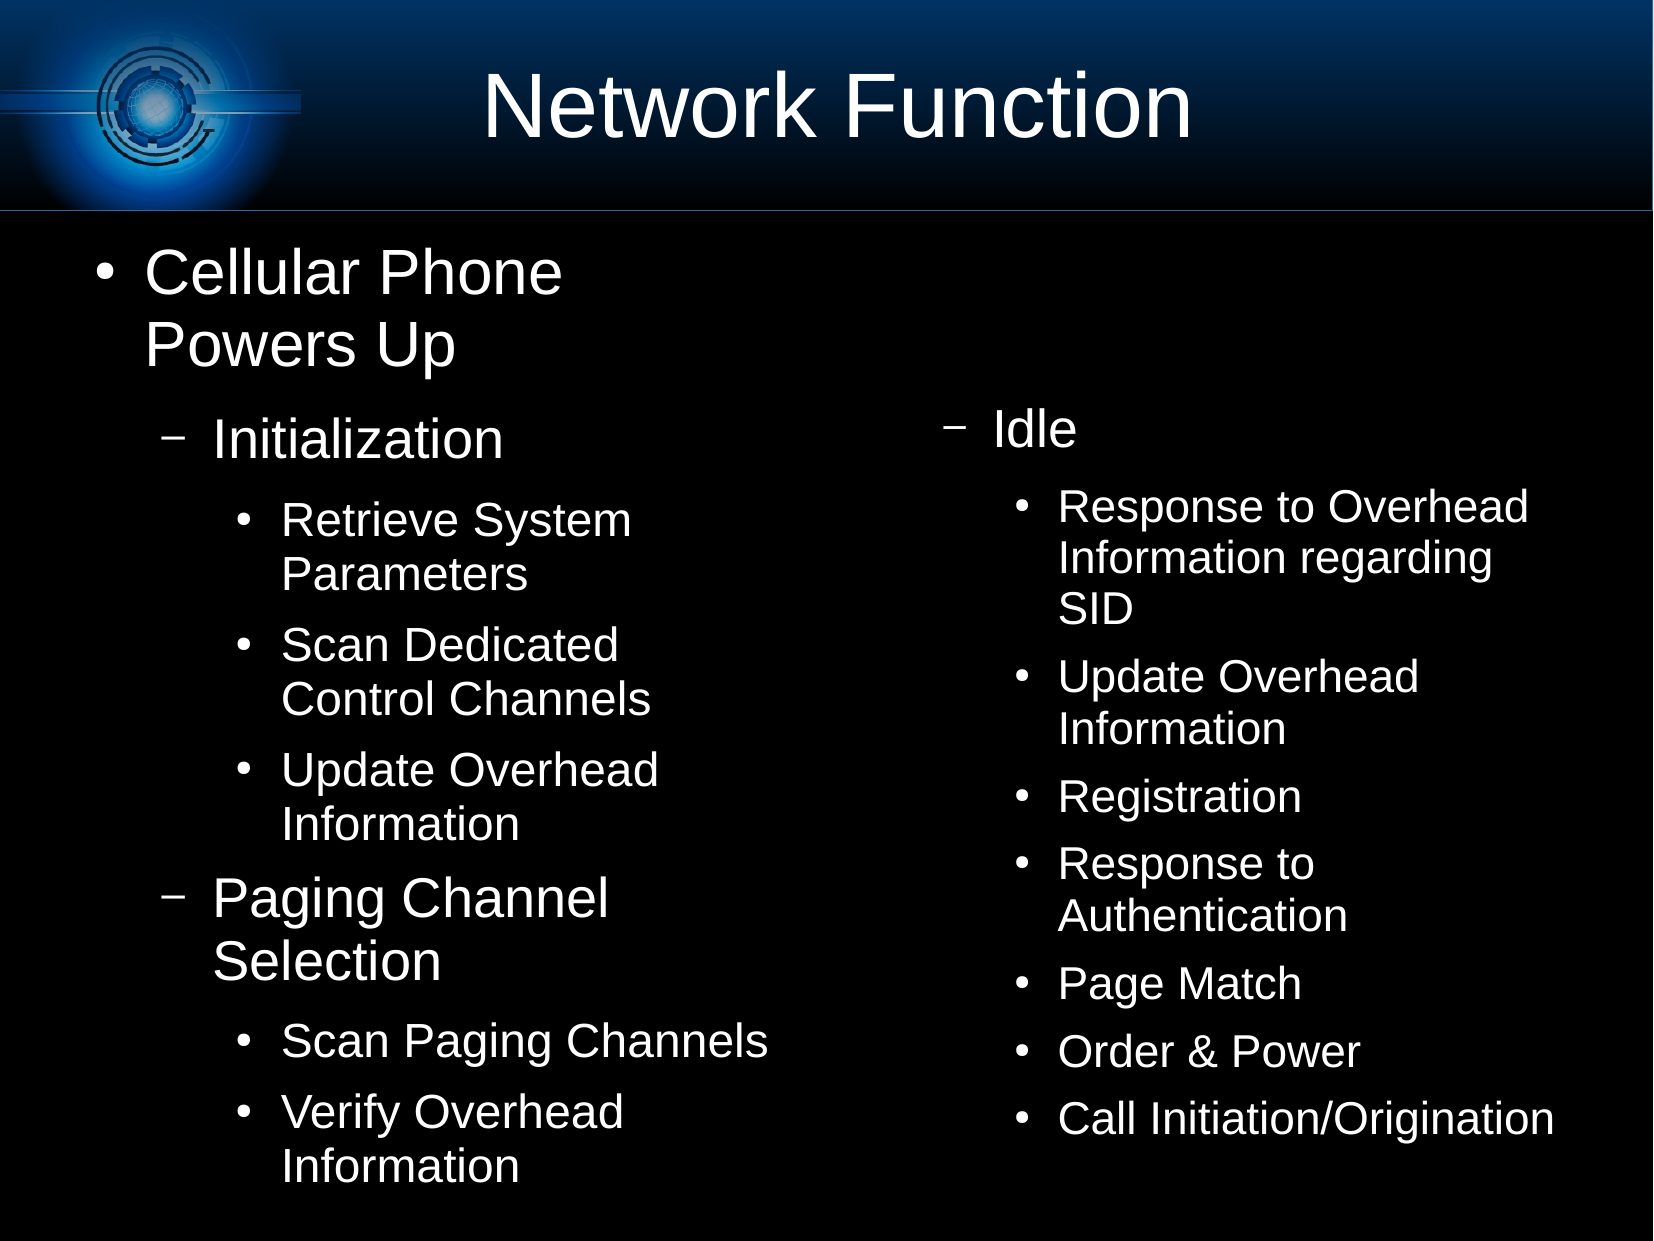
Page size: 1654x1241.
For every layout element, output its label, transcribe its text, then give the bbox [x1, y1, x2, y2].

list Idle Response to Overhead Information regarding SID Update Overhead Information Registration Response to Authentication Page Match Order & Power Call Initiation/Origination [861, 303, 1560, 1195]
list Cellular Phone Powers Up Initialization Retrieve System Parameters Scan Dedicated Control Channels Update Overhead Information Paging Channel Selection Scan Paging Channels Verify Overhead Information [76, 237, 775, 1206]
title Network Function [94, 2, 1583, 210]
picture [0, 87, 94, 210]
